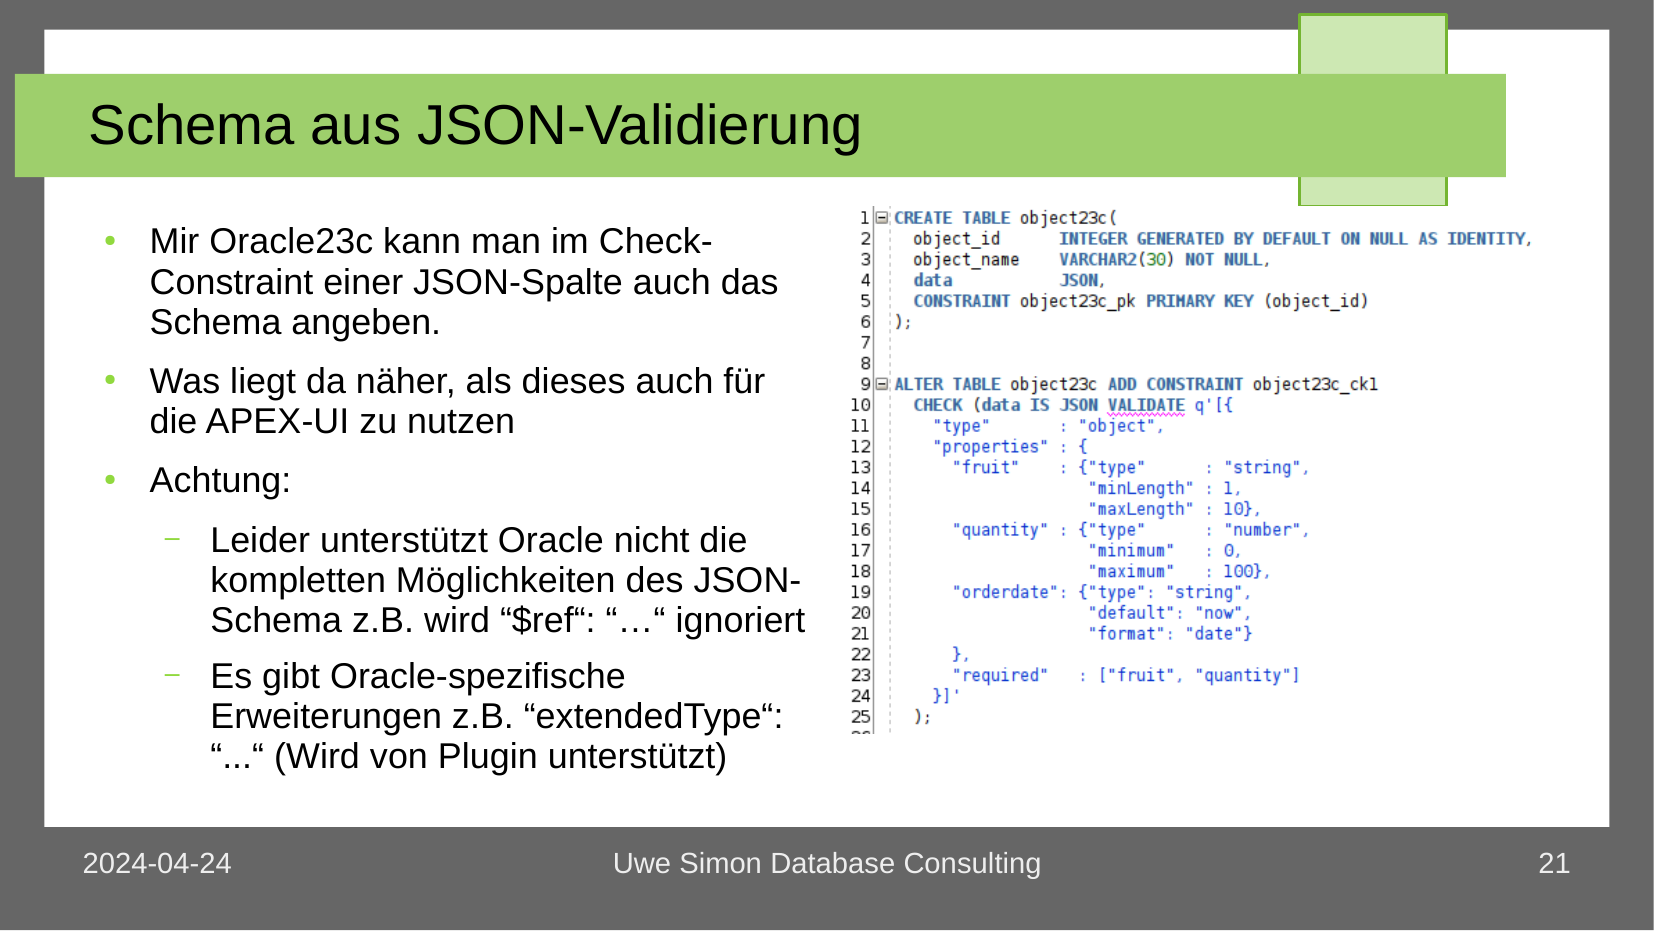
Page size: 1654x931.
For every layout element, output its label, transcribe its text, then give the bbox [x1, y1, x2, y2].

list Mir Oracle23c kann man im Check-Constraint einer JSON-Spalte auch das Schema angeben. Was liegt da näher, als dieses auch für die APEX-UI zu nutzen Achtung: Leider unterstützt Oracle nicht die kompletten Möglichkeiten des JSON-Schema z.B. wird “$ref“: “…“ ignoriert Es gibt Oracle-spezifische Erweiterungen z.B. “extendedType“: “...“ (Wird von Plugin unterstützt) [88, 221, 809, 813]
picture [848, 206, 1548, 734]
title Schema aus JSON-Validierung [88, 73, 1506, 178]
